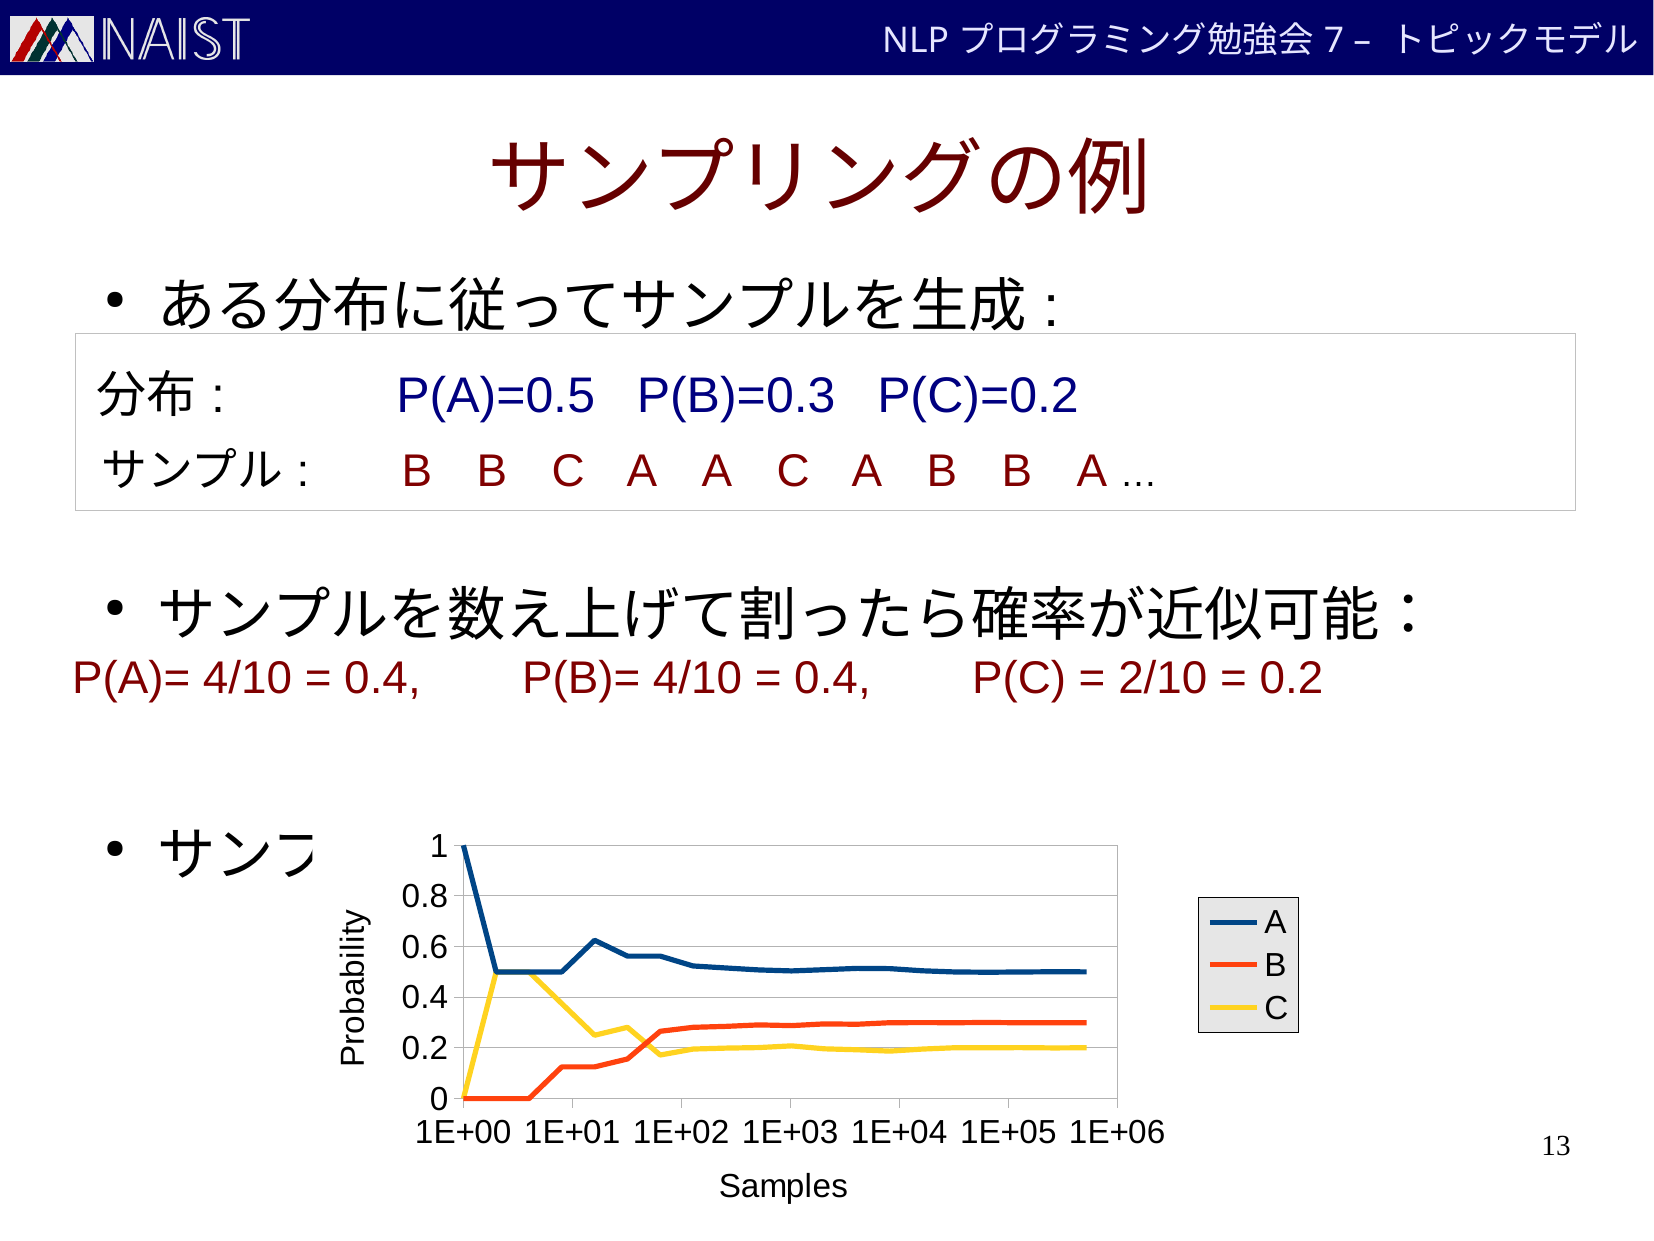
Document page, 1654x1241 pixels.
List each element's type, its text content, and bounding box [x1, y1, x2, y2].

chart [312, 819, 1388, 1235]
picture [102, 17, 251, 60]
list ある分布に従ってサンプルを生成: サンプルを数え上げて割ったら確率が近似可能： サンプルが増えれば近似の精度も増える： [86, 511, 1576, 1063]
picture [10, 16, 94, 62]
text_box 分布: P(A)=0.5 P(B)=0.3 P(C)=0.2 [81, 347, 1095, 419]
list ある分布に従ってサンプルを生成: サンプルを数え上げて割ったら確率が近似可能： サンプルが増えれば近似の精度も増える： [86, 258, 1576, 333]
text_box P(A)= 4/10 = 0.4, P(B)= 4/10 = 0.4, P(C) = 2/10 = 0.2 [57, 644, 1339, 711]
title サンプリングの例 [75, 82, 1564, 260]
list ある分布に従ってサンプルを生成: サンプルを数え上げて割ったら確率が近似可能： サンプルが増えれば近似の精度も増える： [86, 334, 1575, 510]
text_box サンプル: B B C A A C A B B A … [86, 426, 1183, 493]
